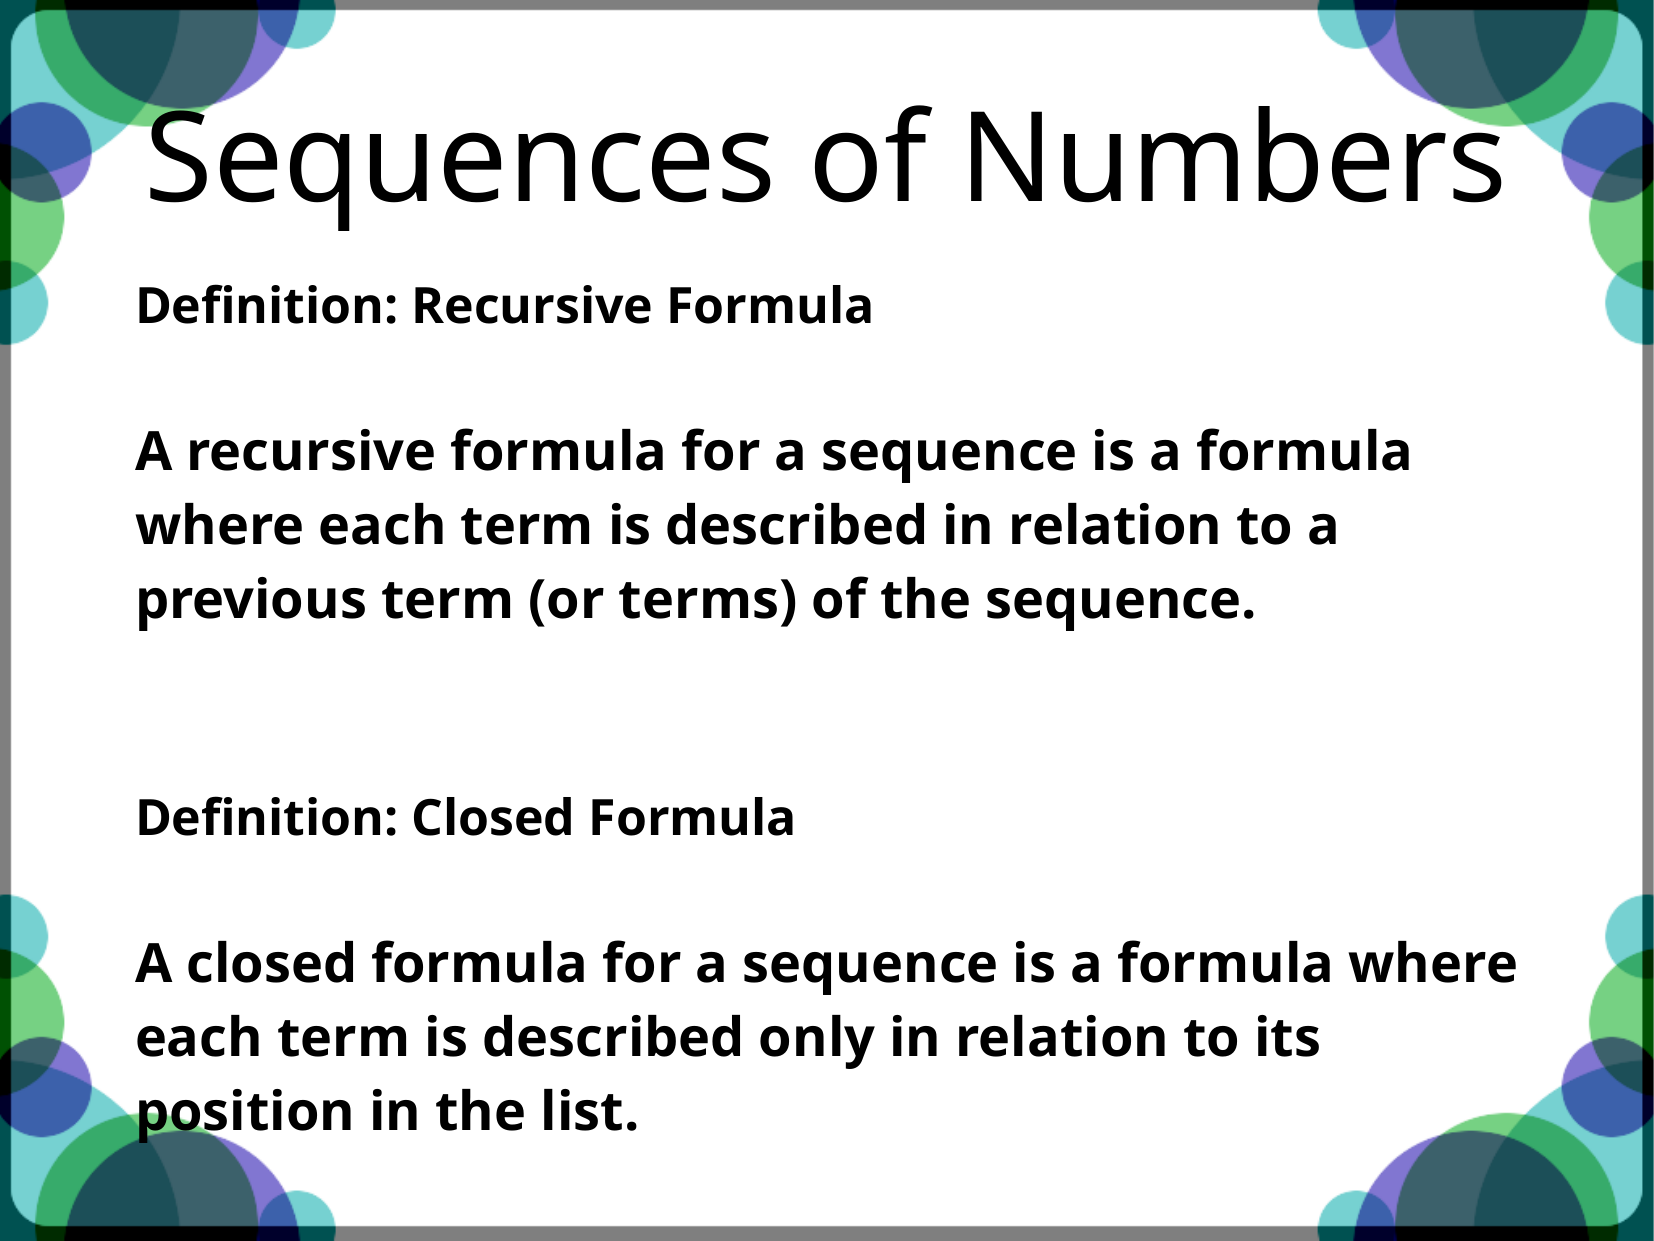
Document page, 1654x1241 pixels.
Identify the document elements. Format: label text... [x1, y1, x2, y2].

title Sequences of Numbers [82, 49, 1571, 257]
picture [0, 0, 1654, 1241]
text_box Definition: Recursive Formula A recursive formula for a sequence is a formula where each term is described in relation to a previous term (or terms) of the sequence. Definition: Closed Formula A closed formula for a sequence is a formula where each term is described only in relation to its position in the list. [135, 270, 1531, 1112]
